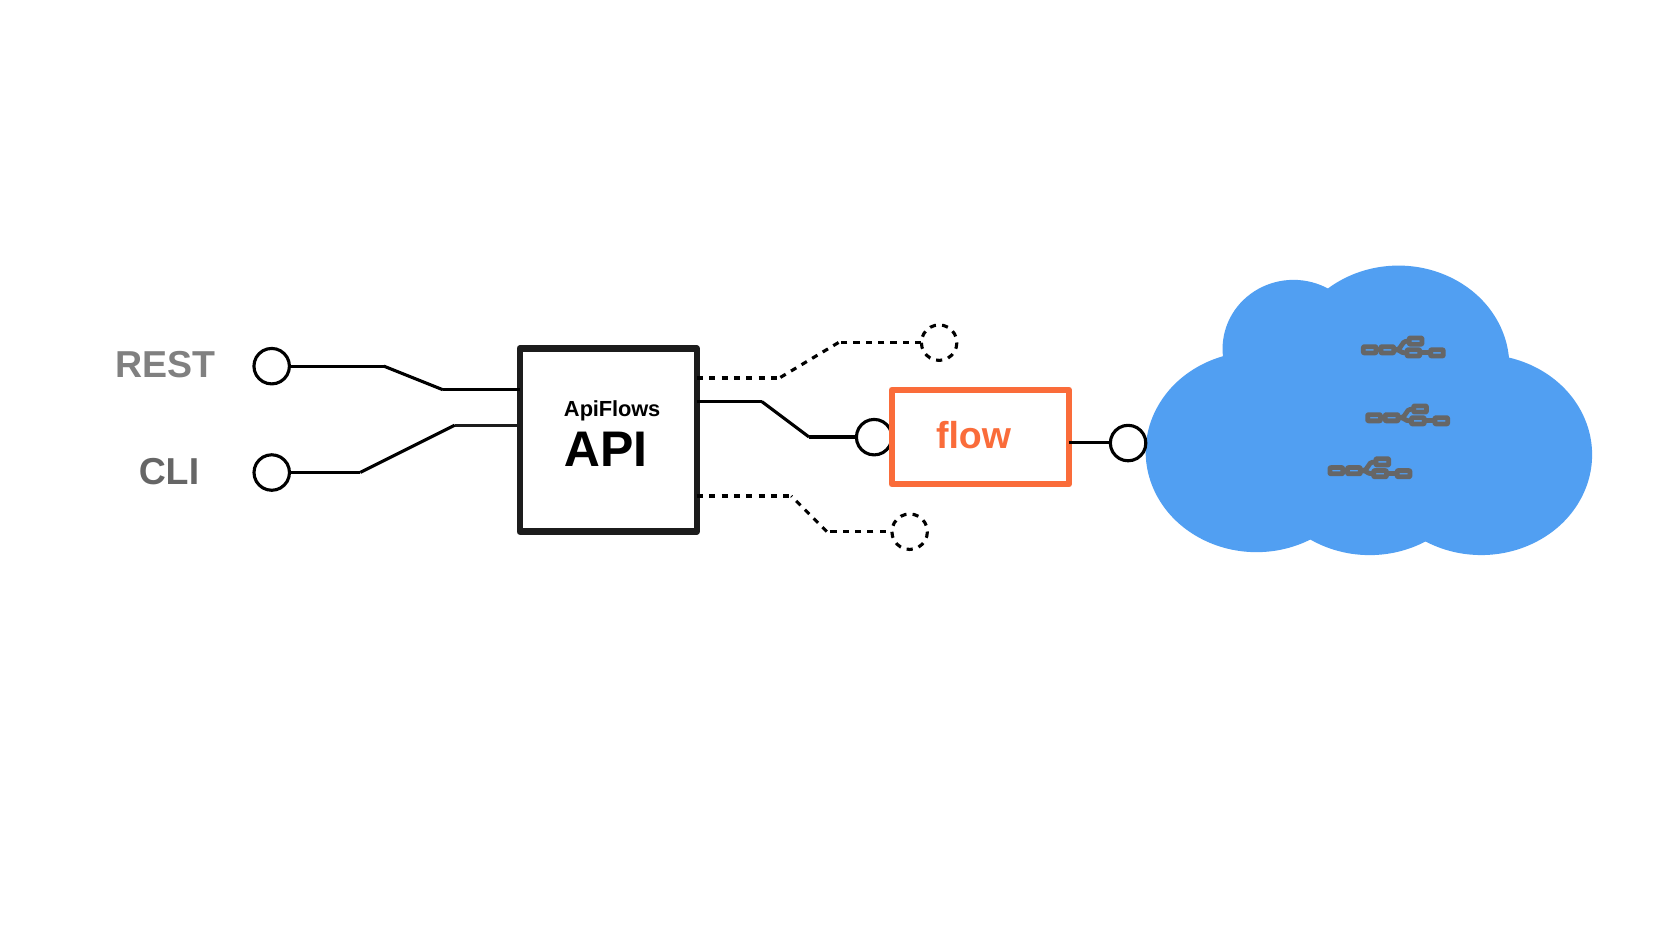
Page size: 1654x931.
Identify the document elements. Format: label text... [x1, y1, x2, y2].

text_box CLI [124, 442, 219, 514]
text_box REST [100, 336, 231, 408]
text_box ApiFlows API [549, 389, 680, 485]
text_box flow [921, 407, 1052, 479]
text_box [1145, 265, 1593, 556]
